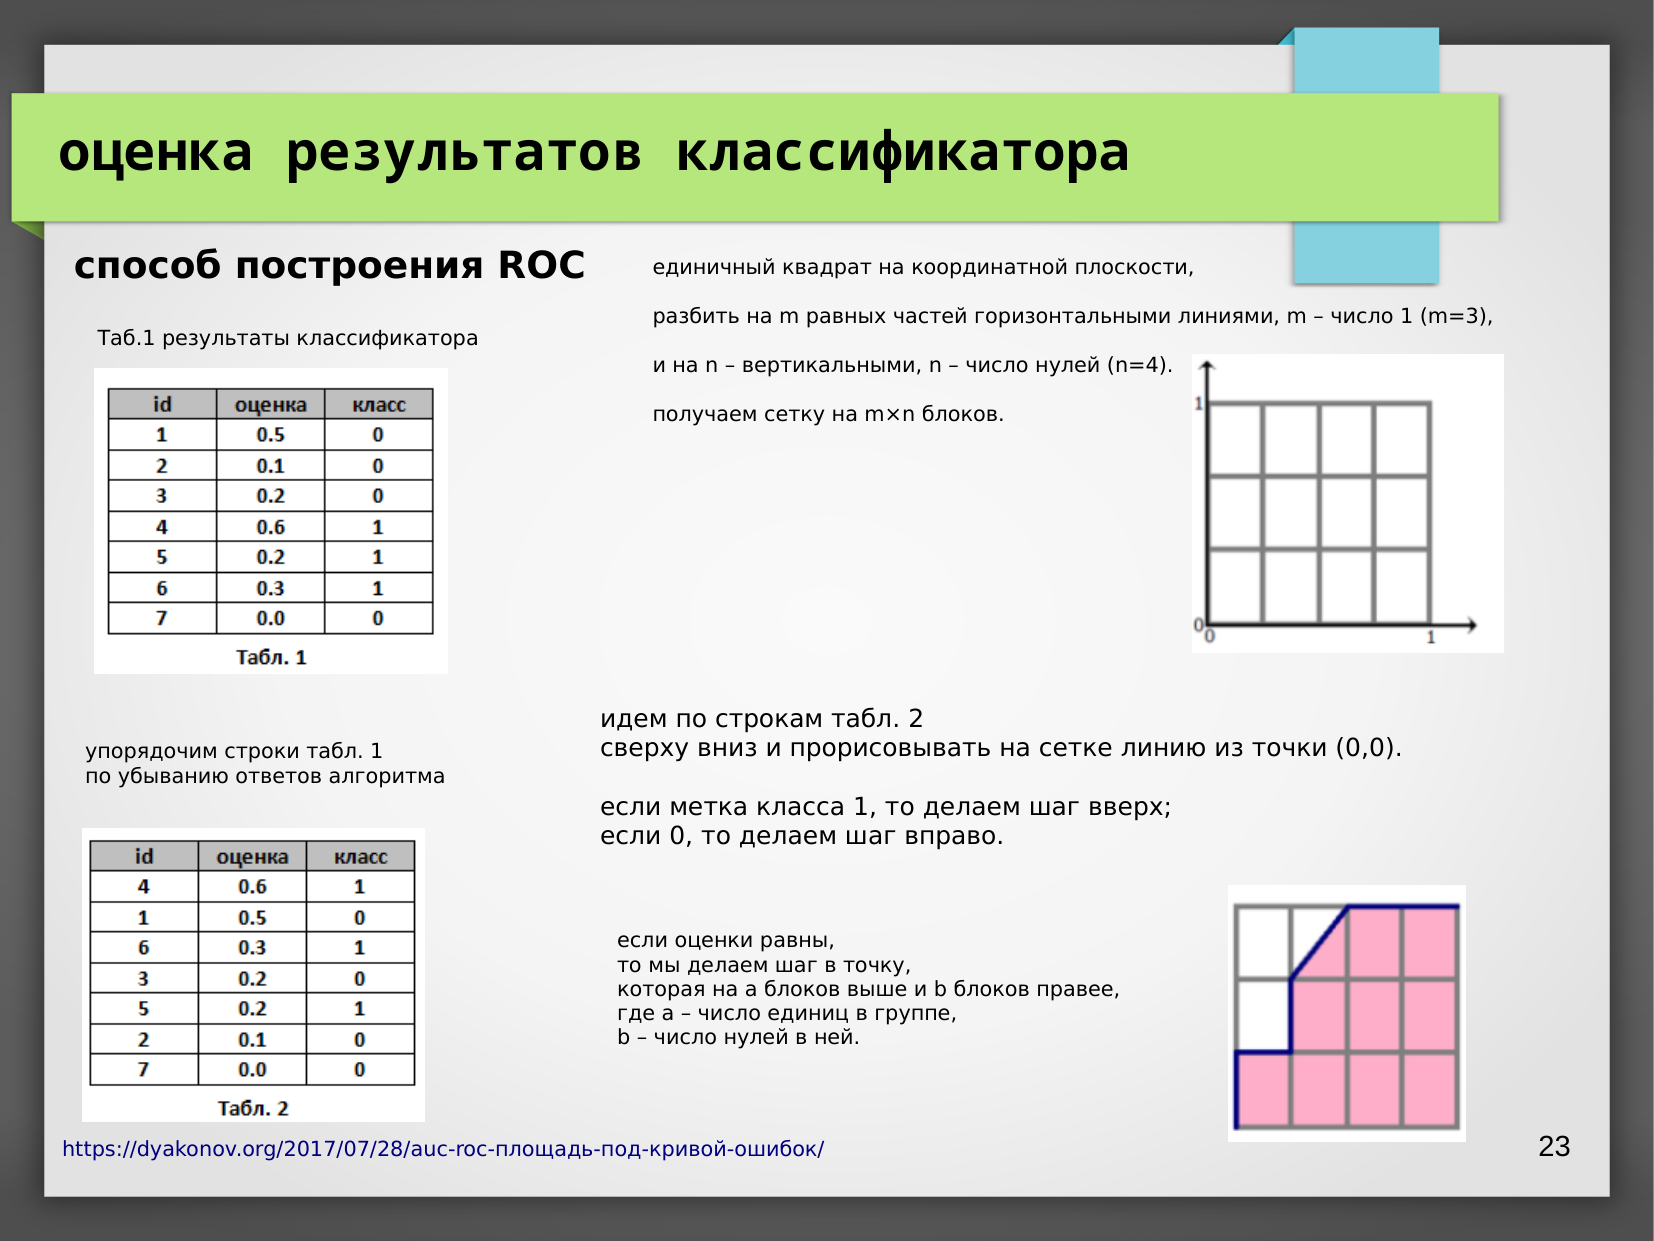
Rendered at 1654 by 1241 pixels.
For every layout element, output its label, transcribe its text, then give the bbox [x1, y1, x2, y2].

text_box идем по строкам табл. 2 сверху вниз и прорисовывать на сетке линию из точки (0,0). если метка класса 1, то делаем шаг вверх; если 0, то делаем шаг вправо. [585, 696, 1489, 899]
text_box если оценки равны, то мы делаем шаг в точку, которая на a блоков выше и b блоков правее, где a – число единиц в группе, b – число нулей в ней. [602, 921, 1146, 1087]
title оценка результатов классификатора [59, 109, 1217, 190]
text_box Таб.1 результаты классификатора [82, 318, 532, 387]
text_box упорядочим строки табл. 1 по убыванию ответов алгоритма [70, 732, 461, 800]
text_box единичный квадрат на координатной плоскости, разбить на m равных частей горизонтальными линиями, m – число 1 (m=3), и на n – вертикальными, n – число нулей (n=4). получаем сетку на m×n блоков. [637, 248, 1548, 438]
text_box https://dyakonov.org/2017/07/28/auc-roc-площадь-под-кривой-ошибок/ [47, 1129, 875, 1193]
picture [0, 0, 1654, 1241]
text_box способ построения ROC [59, 236, 615, 303]
